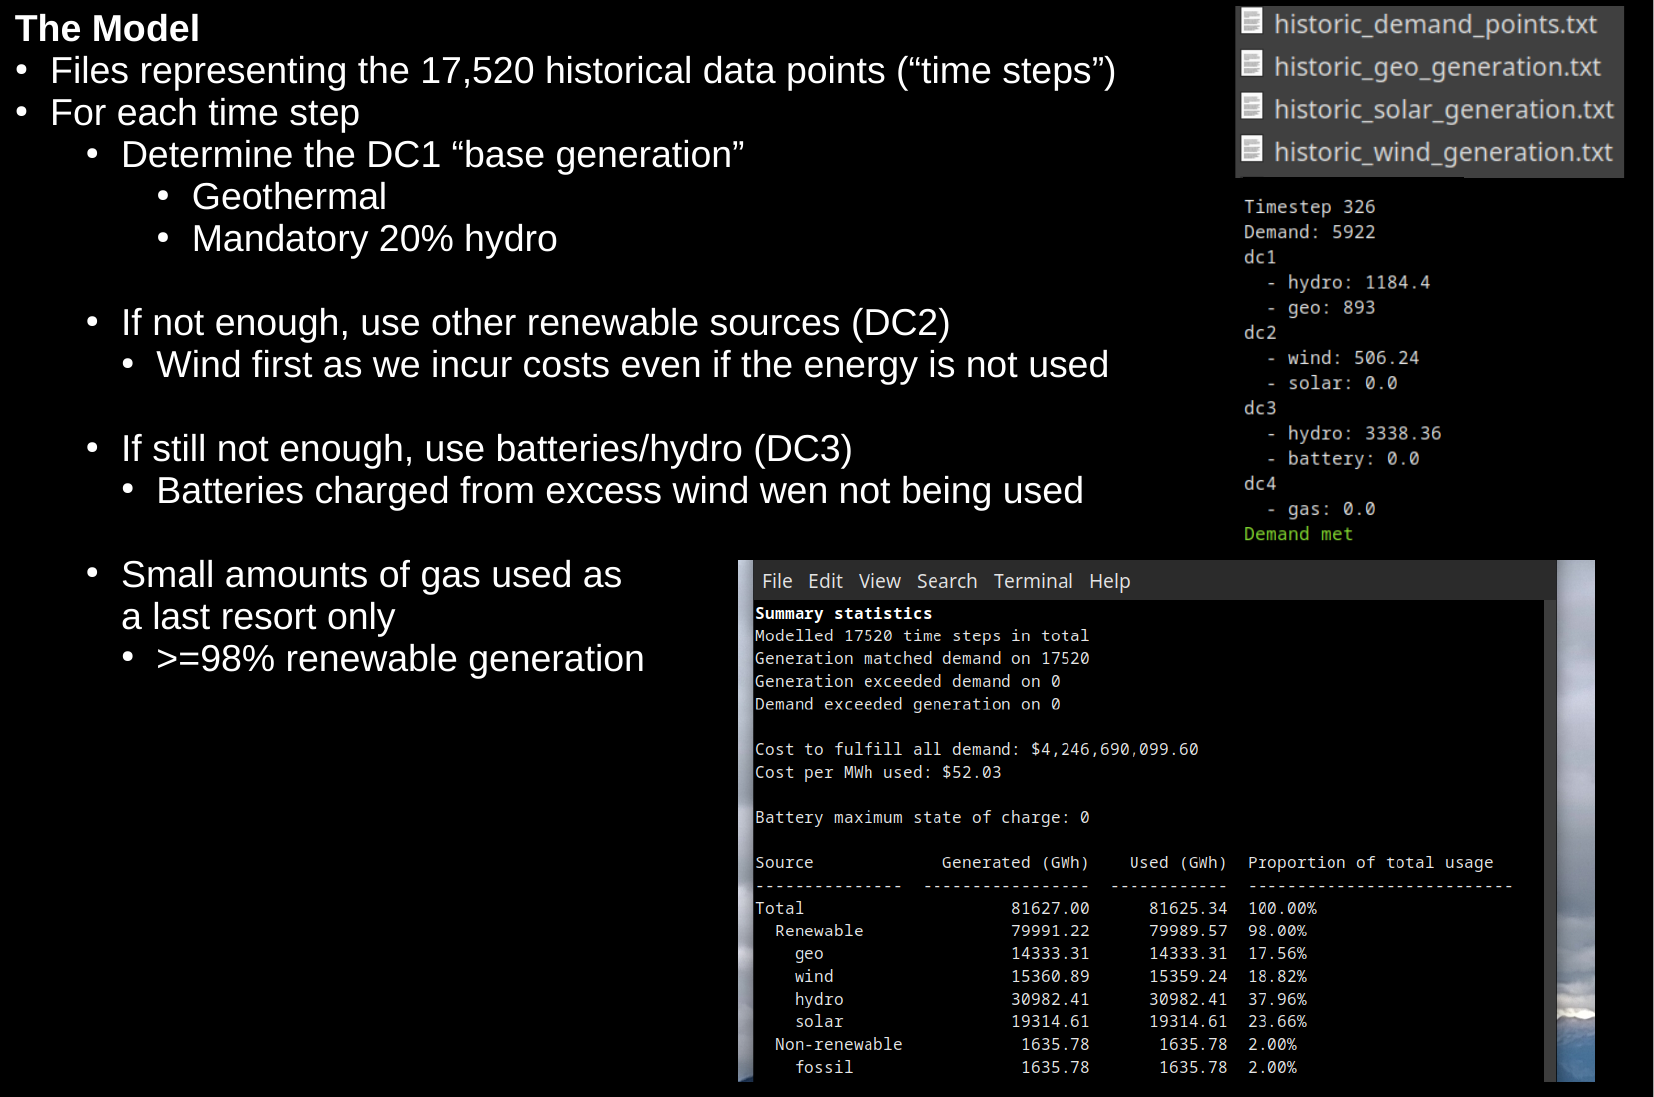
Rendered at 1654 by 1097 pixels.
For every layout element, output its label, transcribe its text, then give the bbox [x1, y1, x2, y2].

text_box The Model Files representing the 17,520 historical data points (“time steps”) For each time step Determine the DC1 “base generation” Geothermal Mandatory 20% hydro If not enough, use other renewable sources (DC2) Wind first as we incur costs even if the energy is not used If still not enough, use batteries/hydro (DC3) Batteries charged from excess wind wen not being used Small amounts of gas used as a last resort only >=98% renewable generation [0, 0, 1654, 1097]
picture [738, 6, 1625, 1082]
